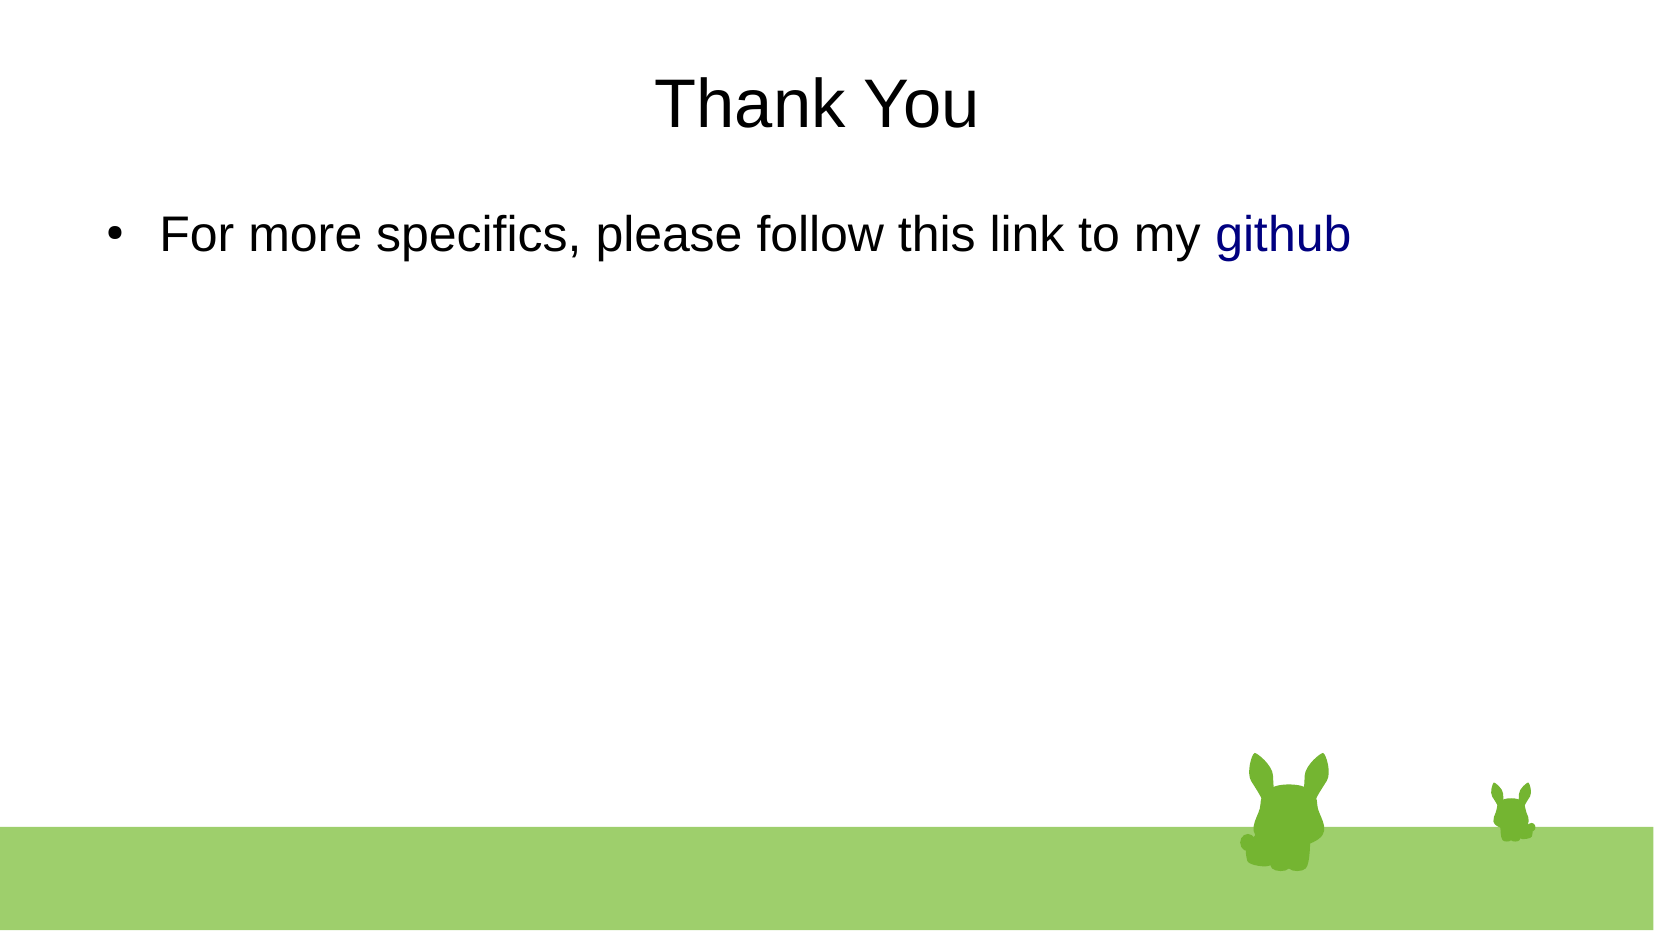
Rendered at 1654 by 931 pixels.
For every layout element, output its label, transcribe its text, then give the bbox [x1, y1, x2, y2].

list For more specifics, please follow this link to my github [88, 206, 1565, 739]
title Thank You [88, 29, 1565, 178]
